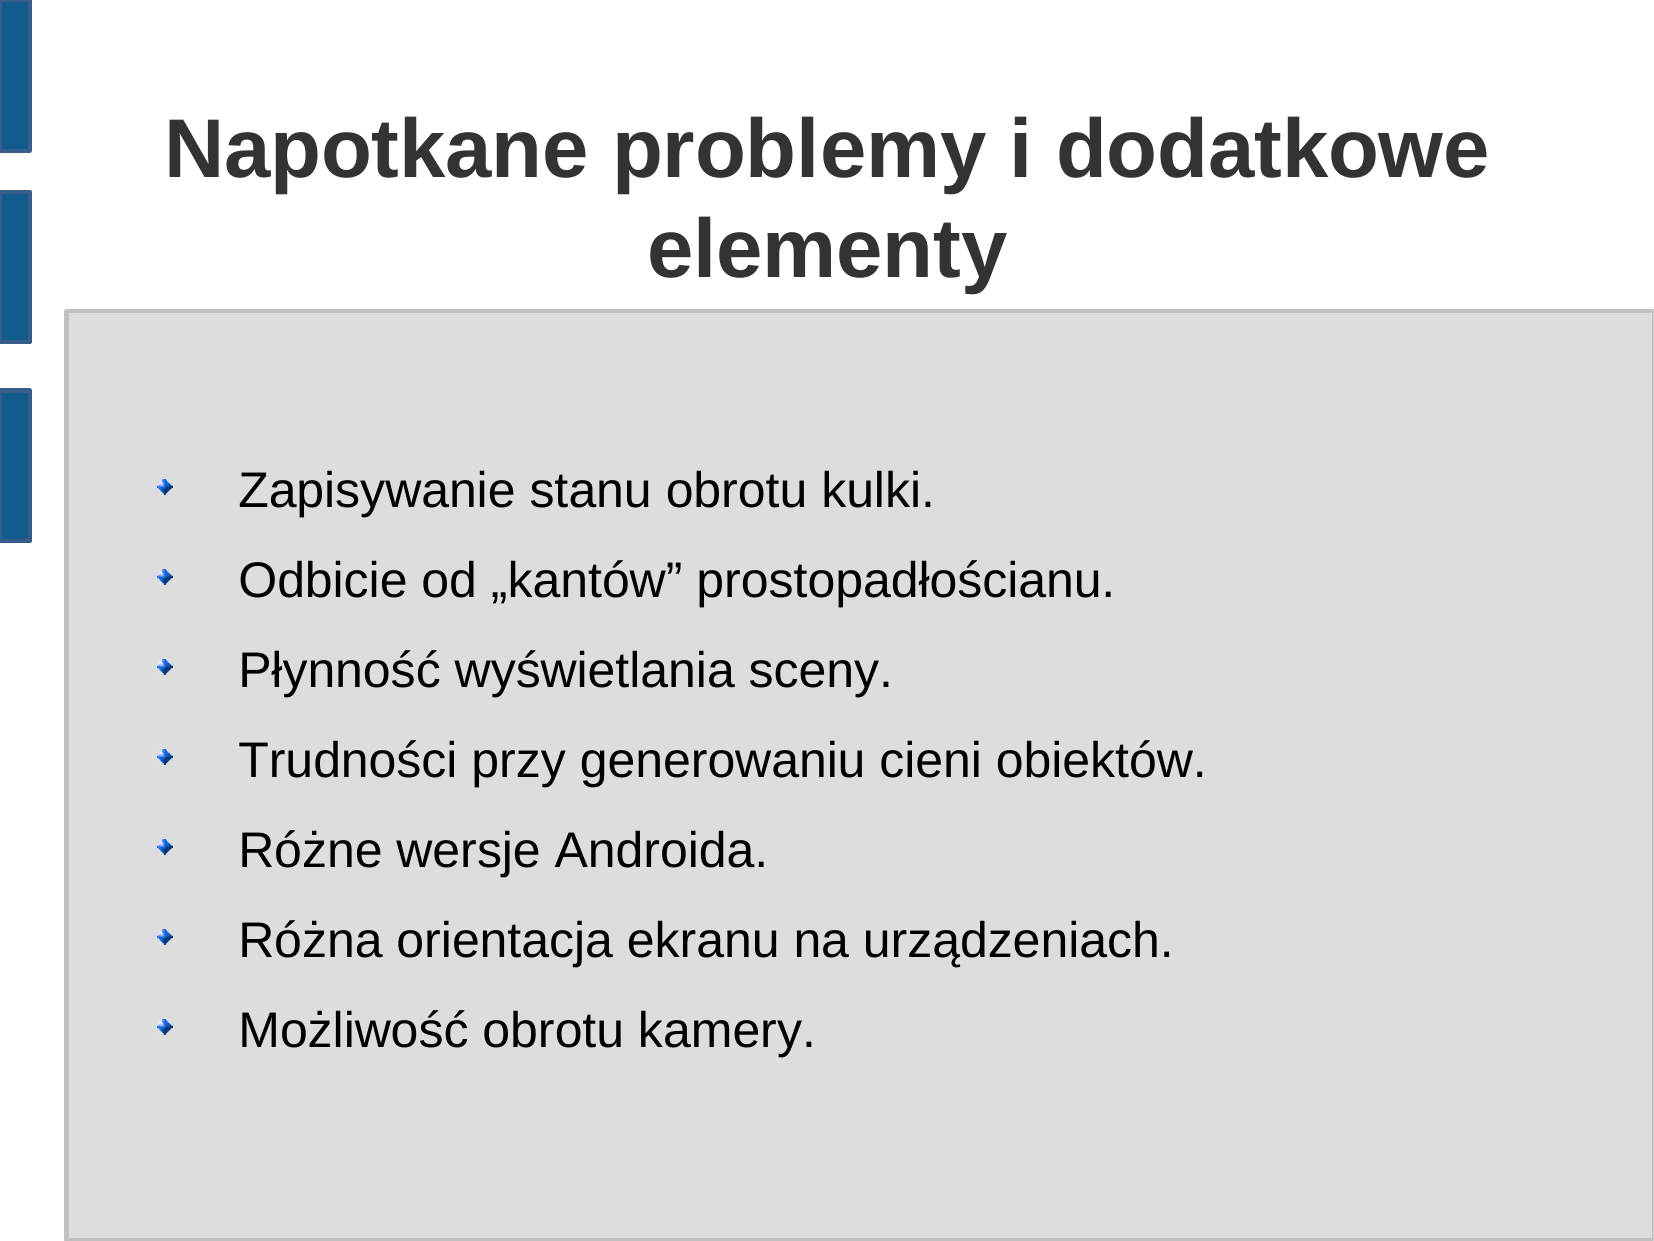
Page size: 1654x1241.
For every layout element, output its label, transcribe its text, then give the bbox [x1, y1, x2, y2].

list Zapisywanie stanu obrotu kulki. Odbicie od „kantów” prostopadłościanu. Płynność wyświetlania sceny. Trudności przy generowaniu cieni obiektów. Różne wersje Androida. Różna orientacja ekranu na urządzeniach. Możliwość obrotu kamery. [121, 307, 1534, 1170]
title Napotkane problemy i dodatkowe elementy [121, 91, 1534, 299]
